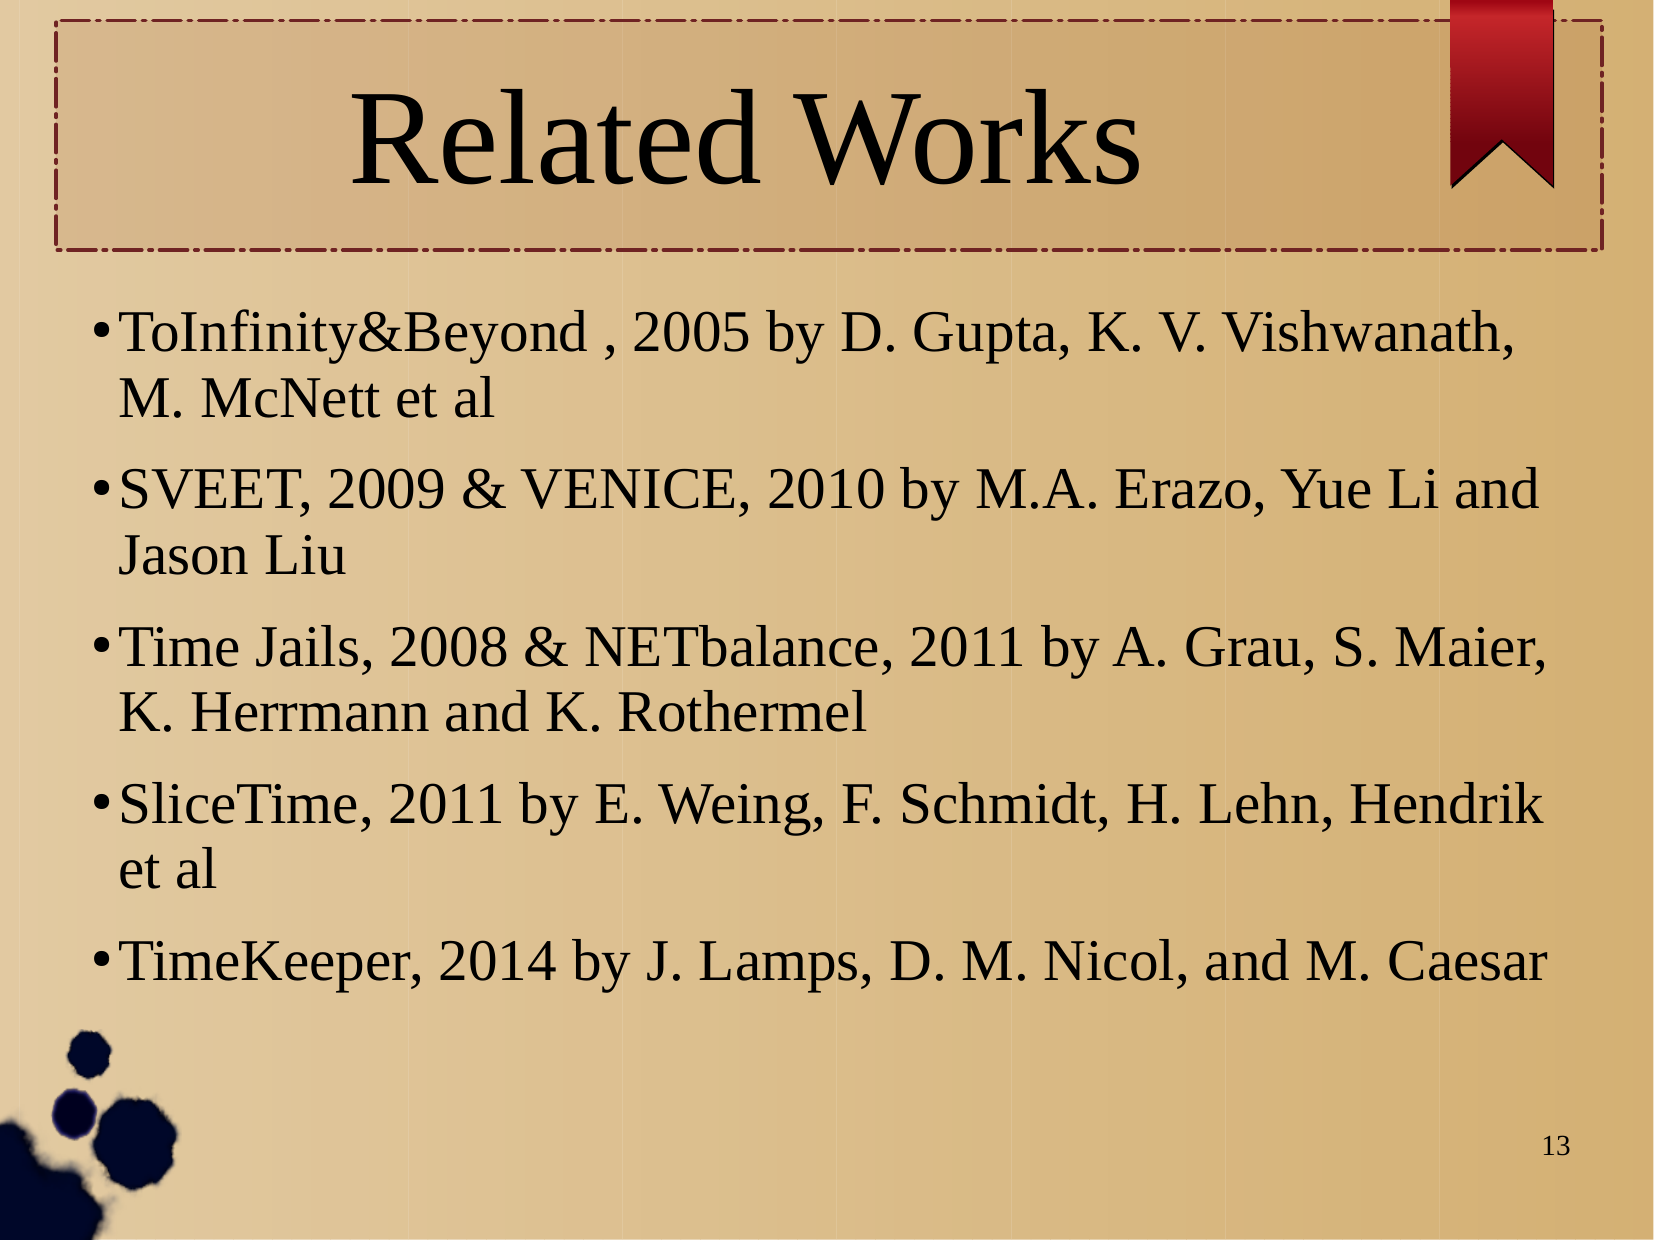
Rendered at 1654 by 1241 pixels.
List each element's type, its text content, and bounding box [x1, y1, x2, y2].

list ToInfinity&Beyond , 2005 by D. Gupta, K. V. Vishwanath, M. McNett et al SVEET, 2009 & VENICE, 2010 by M.A. Erazo, Yue Li and Jason Liu Time Jails, 2008 & NETbalance, 2011 by A. Grau, S. Maier, K. Herrmann and K. Rothermel SliceTime, 2011 by E. Weing, F. Schmidt, H. Lehn, Hendrik et al TimeKeeper, 2014 by J. Lamps, D. M. Nicol, and M. Caesar [82, 299, 1571, 1019]
title Related Works [82, 47, 1412, 229]
